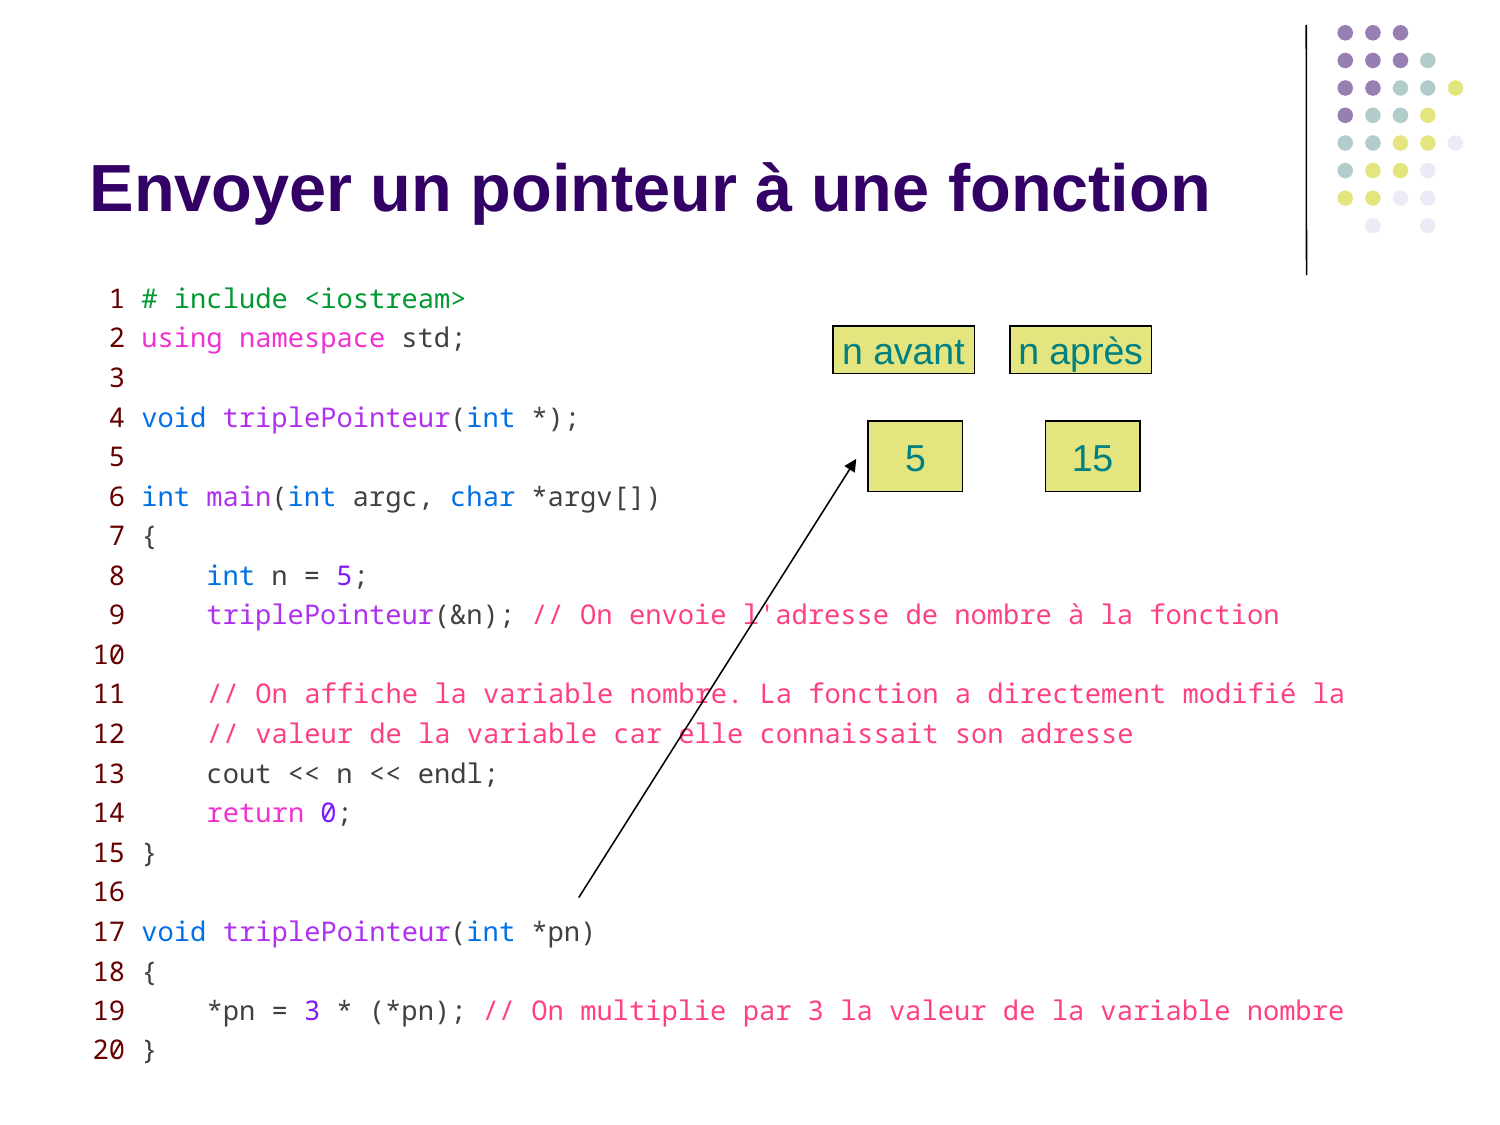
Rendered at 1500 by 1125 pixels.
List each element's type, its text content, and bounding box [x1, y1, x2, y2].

text_box n avant [832, 326, 975, 374]
text_box n après [1009, 326, 1152, 374]
list 1 # include <iostream> 2 using namespace std; 3 4 void triplePointeur(int *); 5 6 int main(int argc, char *argv[]) 7 { 8 int n = 5; 9 triplePointeur(&n); // On envoie l'adresse de nombre à la fonction 10 11 // On affiche la variable nombre. La fonction a directement modifié la 12 // valeur de la variable car elle connaissait son adresse 13 cout << n << endl; 14 return 0; 15 } 16 17 void triplePointeur(int *pn) 18 { 19 *pn = 3 * (*pn); // On multiplie par 3 la valeur de la variable nombre 20 } [75, 282, 1426, 1074]
text_box 5 [868, 420, 963, 492]
text_box 15 [1045, 420, 1140, 492]
title Envoyer un pointeur à une fonction [74, 20, 1313, 233]
